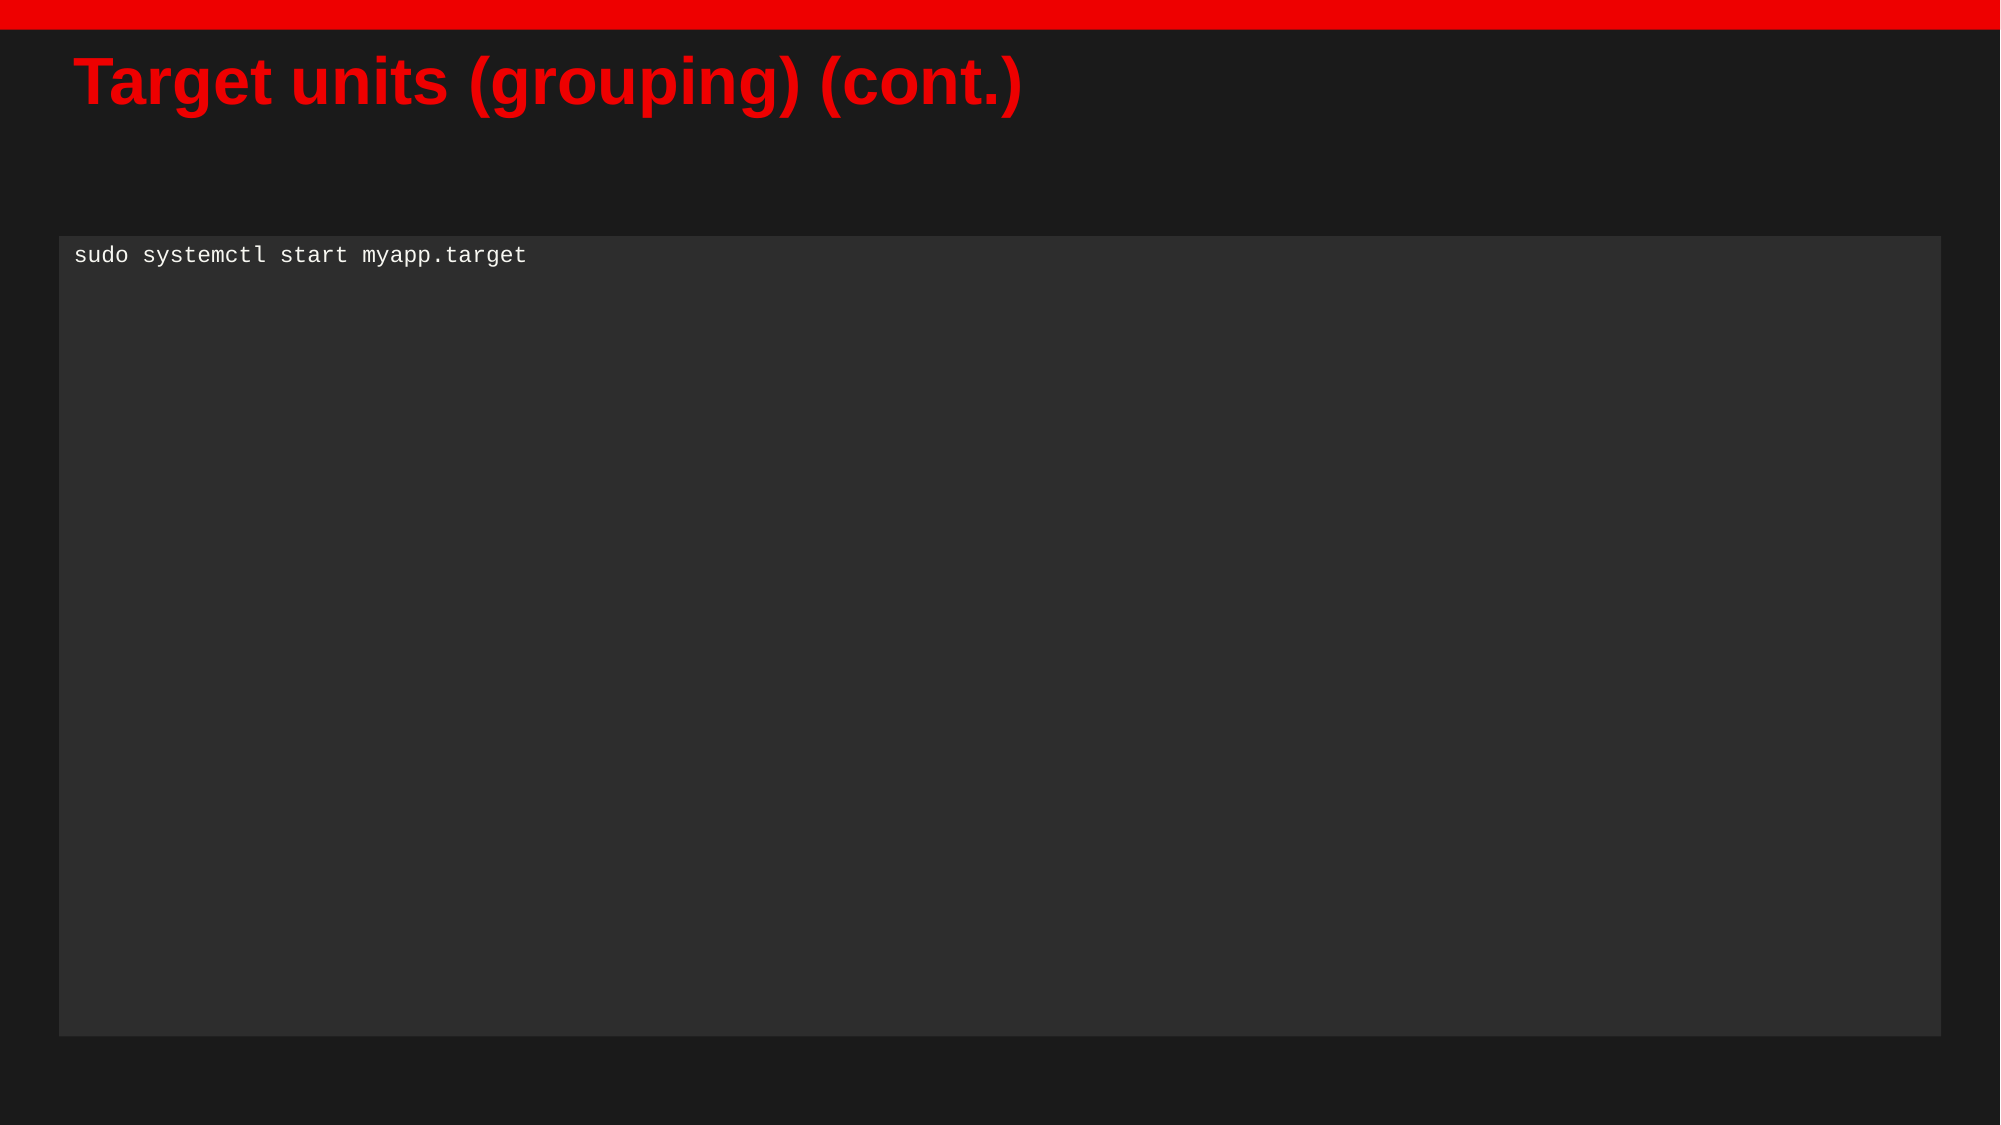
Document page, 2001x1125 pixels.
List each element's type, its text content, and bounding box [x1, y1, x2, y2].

text_box sudo systemctl start myapp.target [59, 236, 1942, 1037]
text_box Target units (grouping) (cont.) [59, 36, 1942, 208]
text_box [0, 0, 2001, 30]
